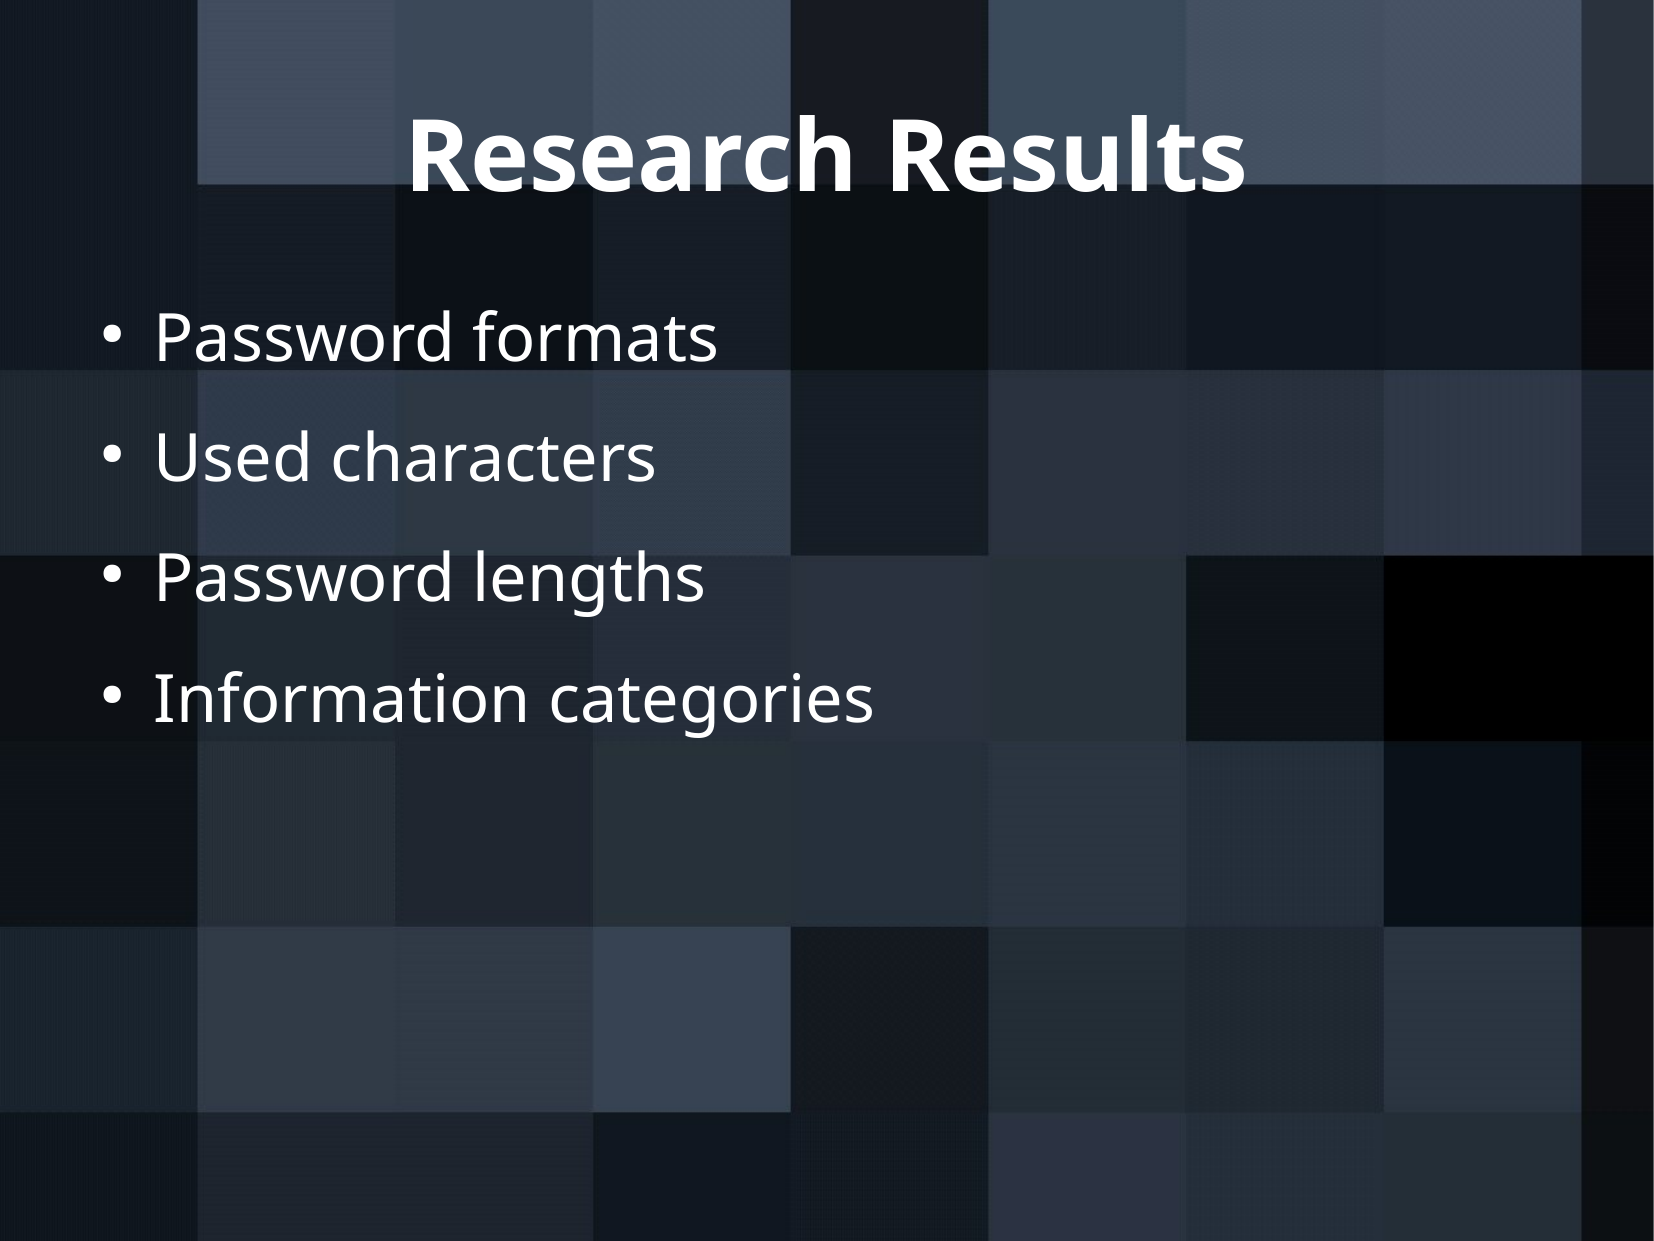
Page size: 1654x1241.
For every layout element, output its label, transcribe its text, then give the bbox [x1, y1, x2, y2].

picture [0, 0, 1654, 1241]
list Password formats Used characters Password lengths Information categories [82, 290, 1571, 1010]
title Research Results [82, 49, 1571, 257]
